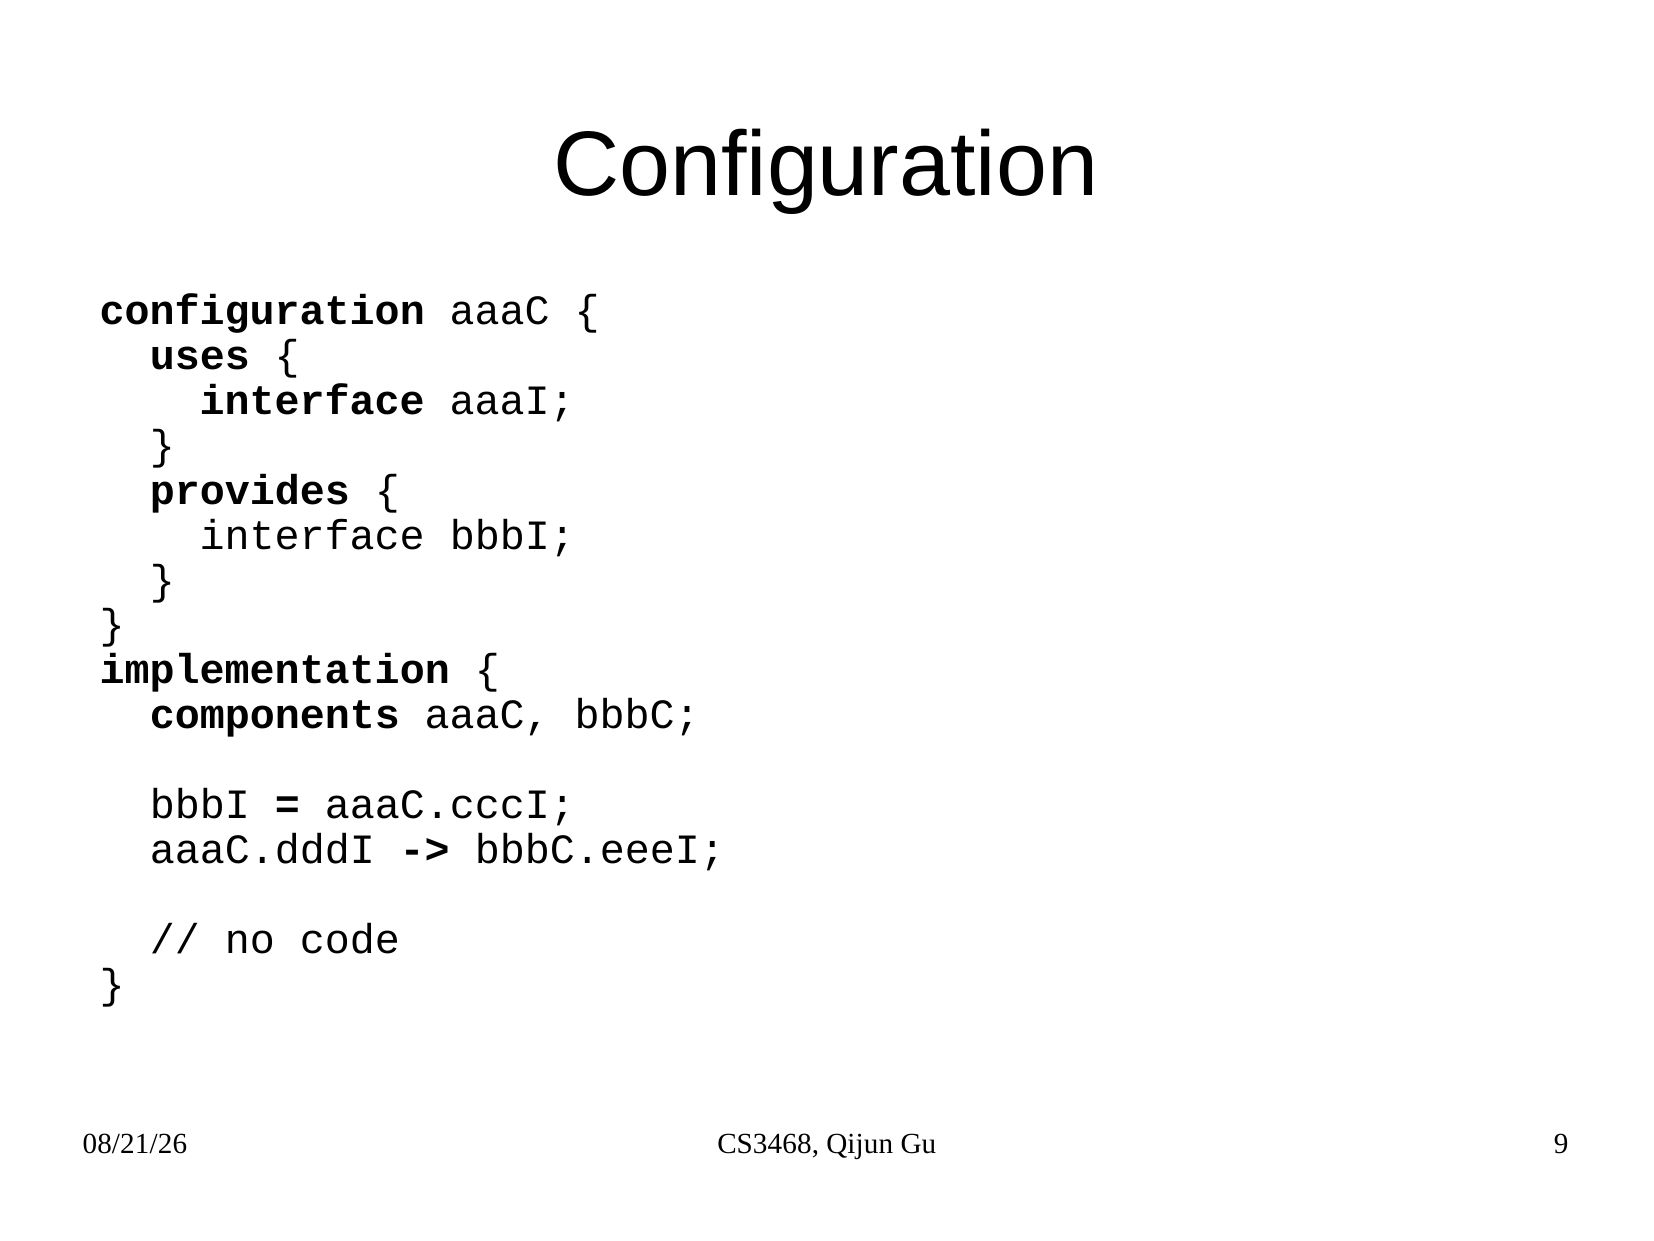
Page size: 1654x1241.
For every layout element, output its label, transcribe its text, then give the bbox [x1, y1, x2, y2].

title Configuration [82, 71, 1570, 263]
list configuration aaaC { uses { interface aaaI; } provides { interface bbbI; } } implementation { components aaaC, bbbC; bbbI = aaaC.cccI; aaaC.dddI -> bbbC.eeeI; // no code } [82, 290, 1570, 1100]
